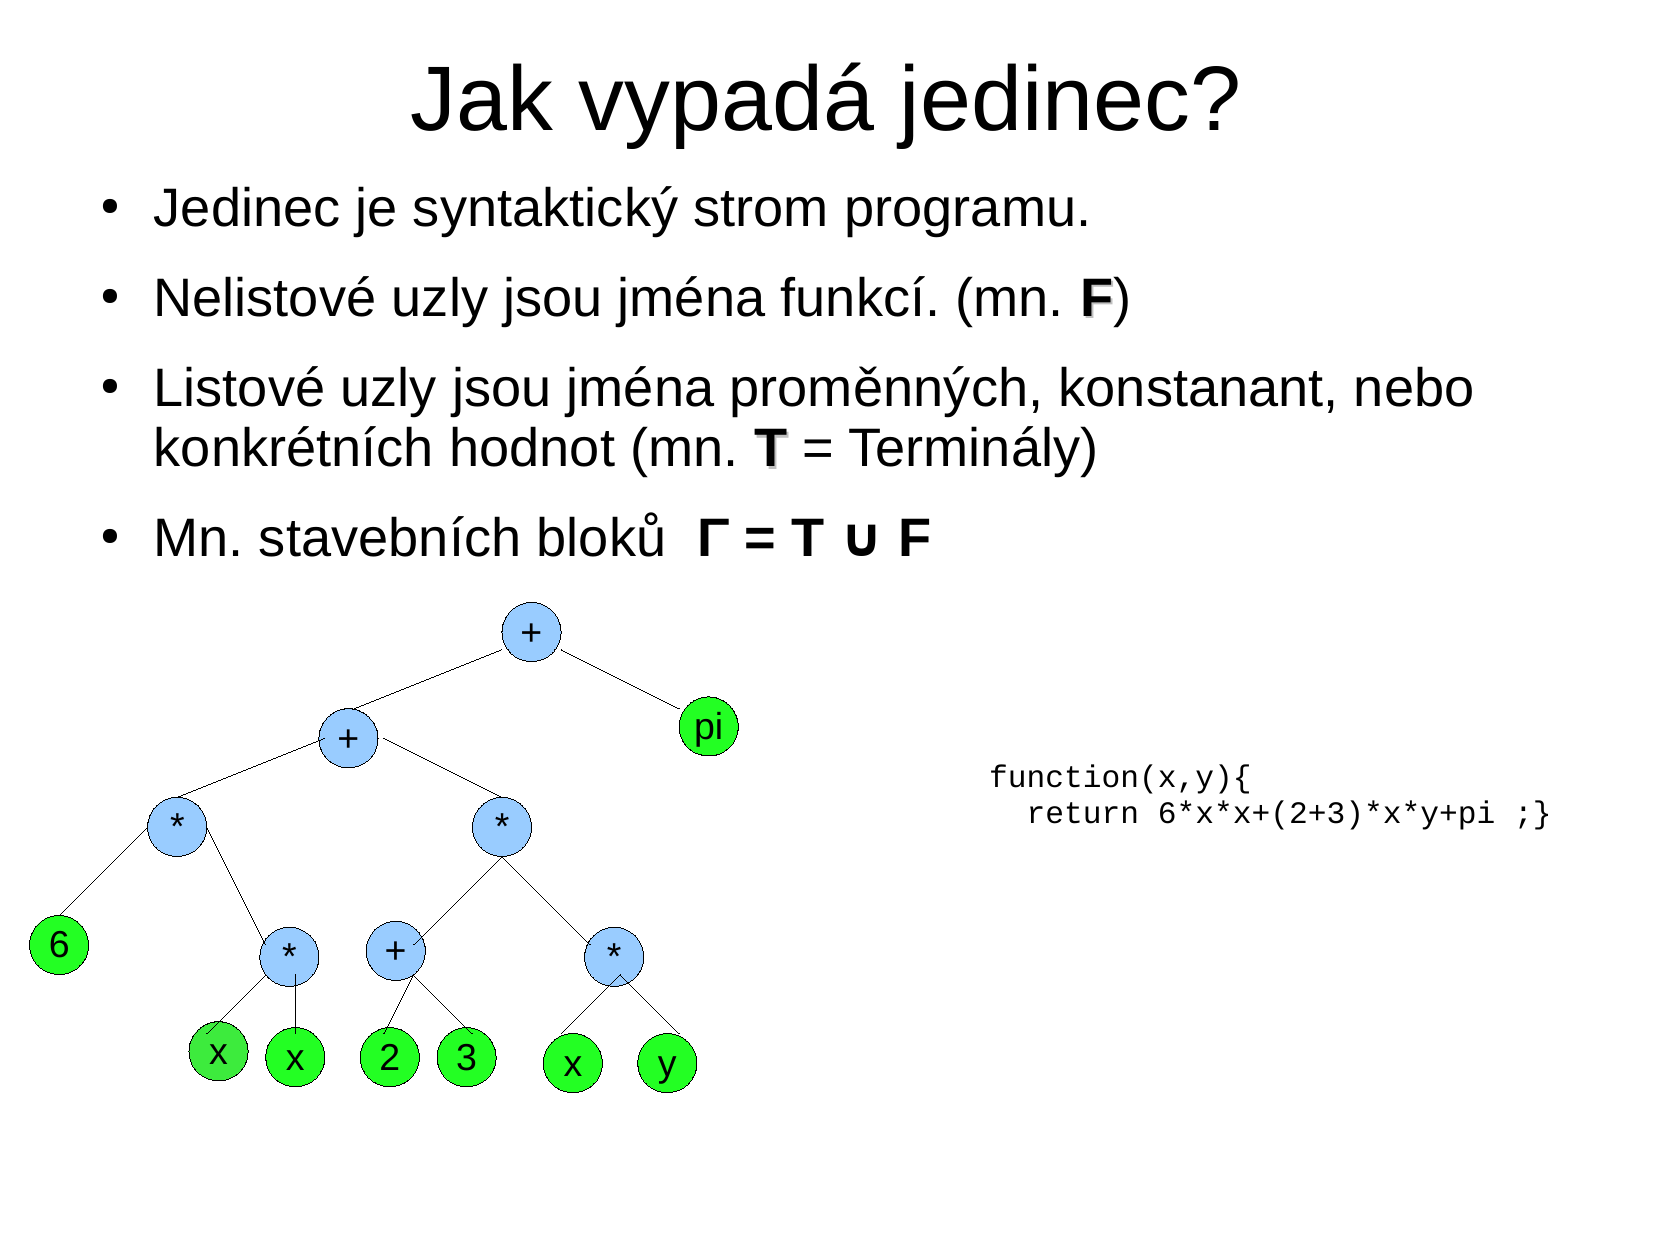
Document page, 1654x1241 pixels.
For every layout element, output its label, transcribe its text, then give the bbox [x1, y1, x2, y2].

text_box x [543, 1033, 603, 1093]
text_box x [265, 1027, 325, 1087]
text_box 2 [360, 1027, 420, 1087]
text_box 3 [437, 1027, 497, 1087]
title Jak vypadá jedinec? [82, 47, 1571, 150]
text_box * [259, 927, 319, 987]
text_box * [147, 797, 207, 857]
text_box 6 [29, 915, 89, 975]
text_box function(x,y){ return 6*x*x+(2+3)*x*y+pi ;} [974, 531, 1477, 1063]
text_box pi [679, 696, 739, 756]
text_box + [501, 602, 562, 662]
text_box * [584, 927, 644, 987]
text_box + [318, 708, 379, 768]
text_box + [366, 921, 426, 981]
text_box y [637, 1033, 697, 1093]
text_box * [472, 797, 532, 857]
text_box x [188, 1021, 249, 1081]
list Jedinec je syntaktický strom programu. Nelistové uzly jsou jména funkcí. (mn. F) Listové uzly jsou jména proměnných, konstanant, nebo konkrétních hodnot (mn. T = Terminály) Mn. stavebních bloků Γ = T ∪ F [82, 177, 1571, 1109]
